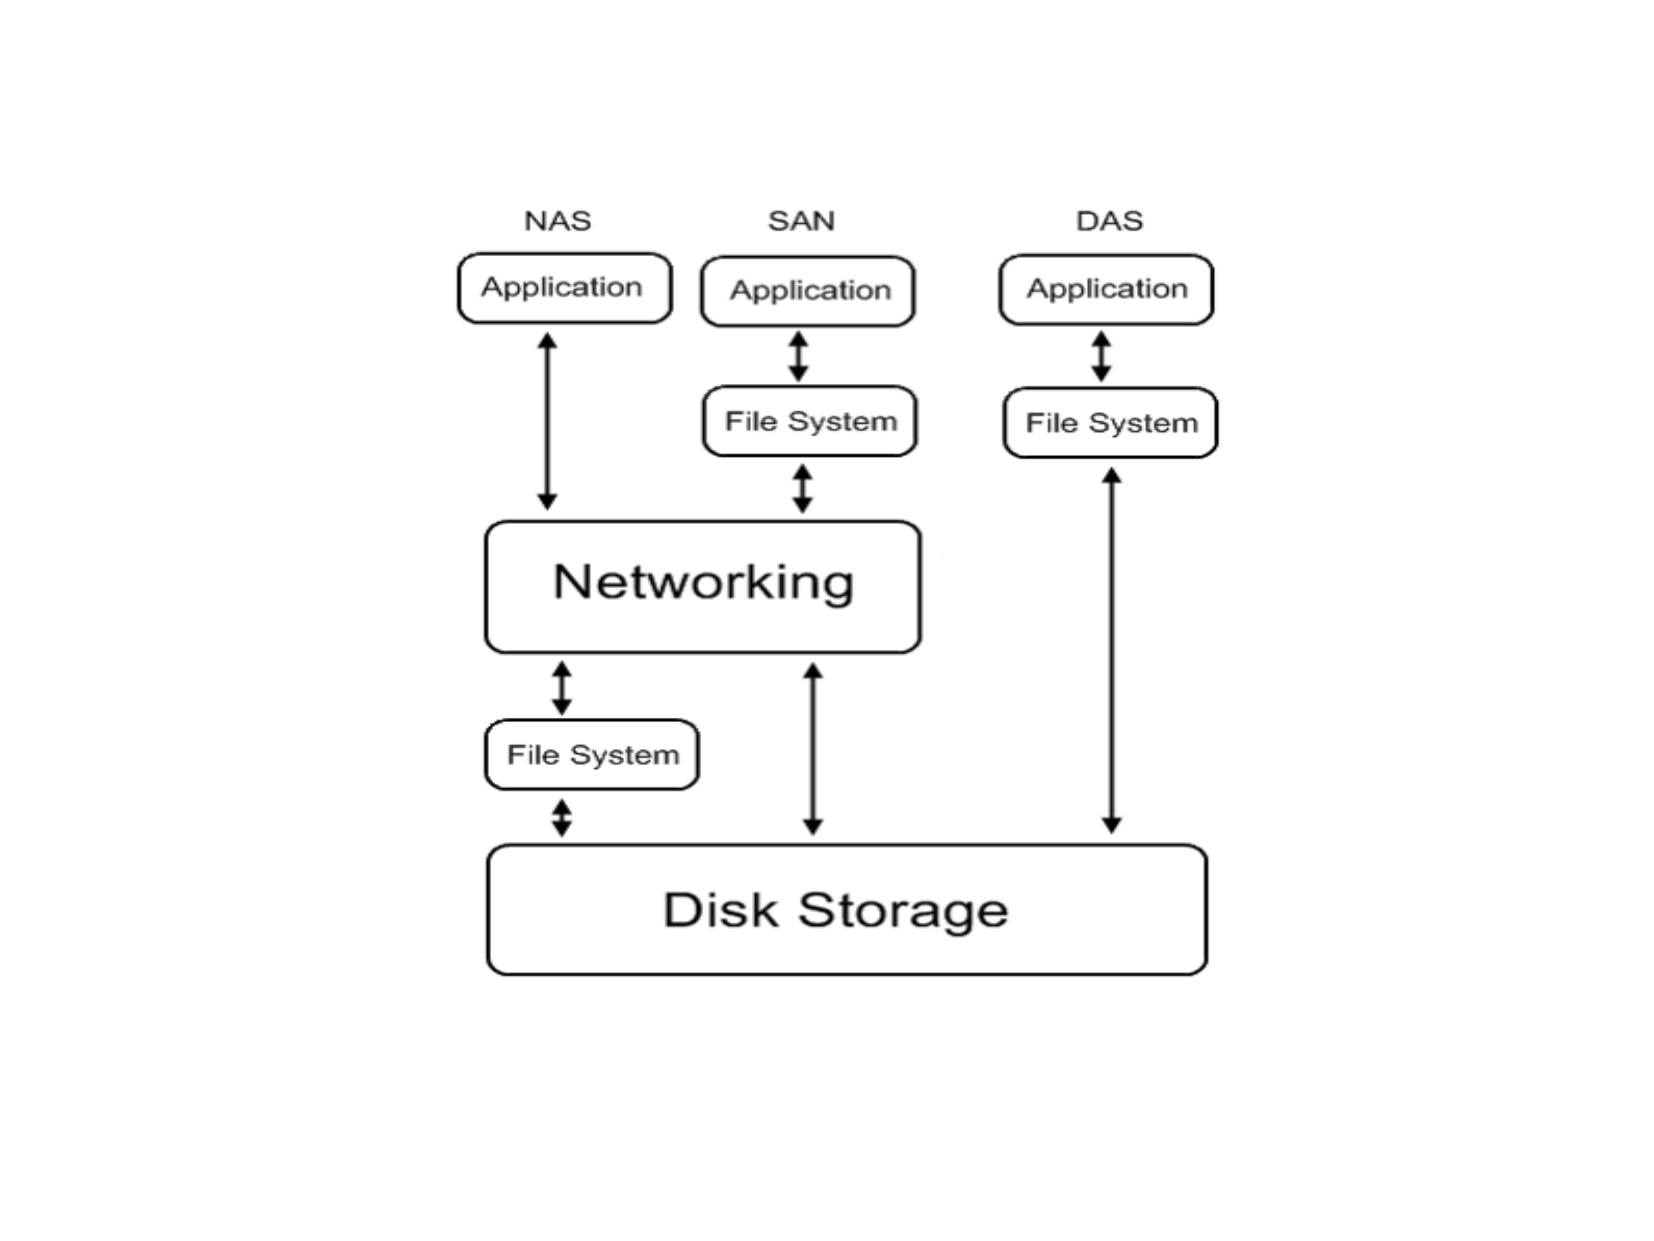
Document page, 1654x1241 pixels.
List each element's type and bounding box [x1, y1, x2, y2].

picture [389, 175, 1294, 1016]
